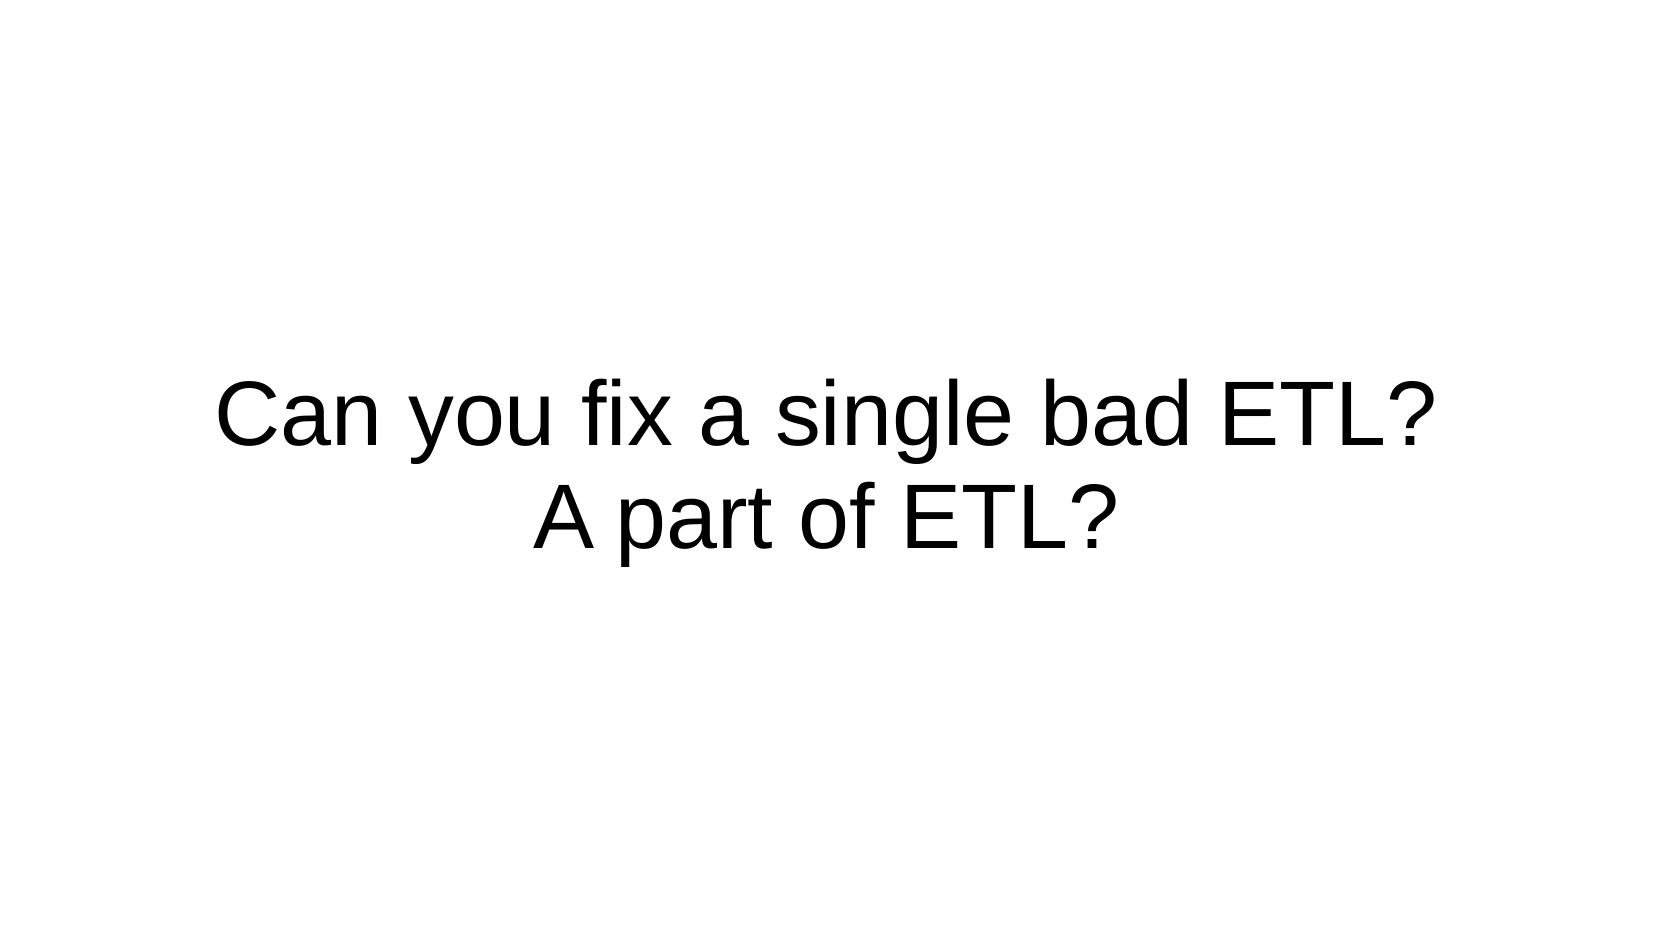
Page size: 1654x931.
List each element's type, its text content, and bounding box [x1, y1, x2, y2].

title Can you fix a single bad ETL? A part of ETL? [73, 41, 1581, 890]
